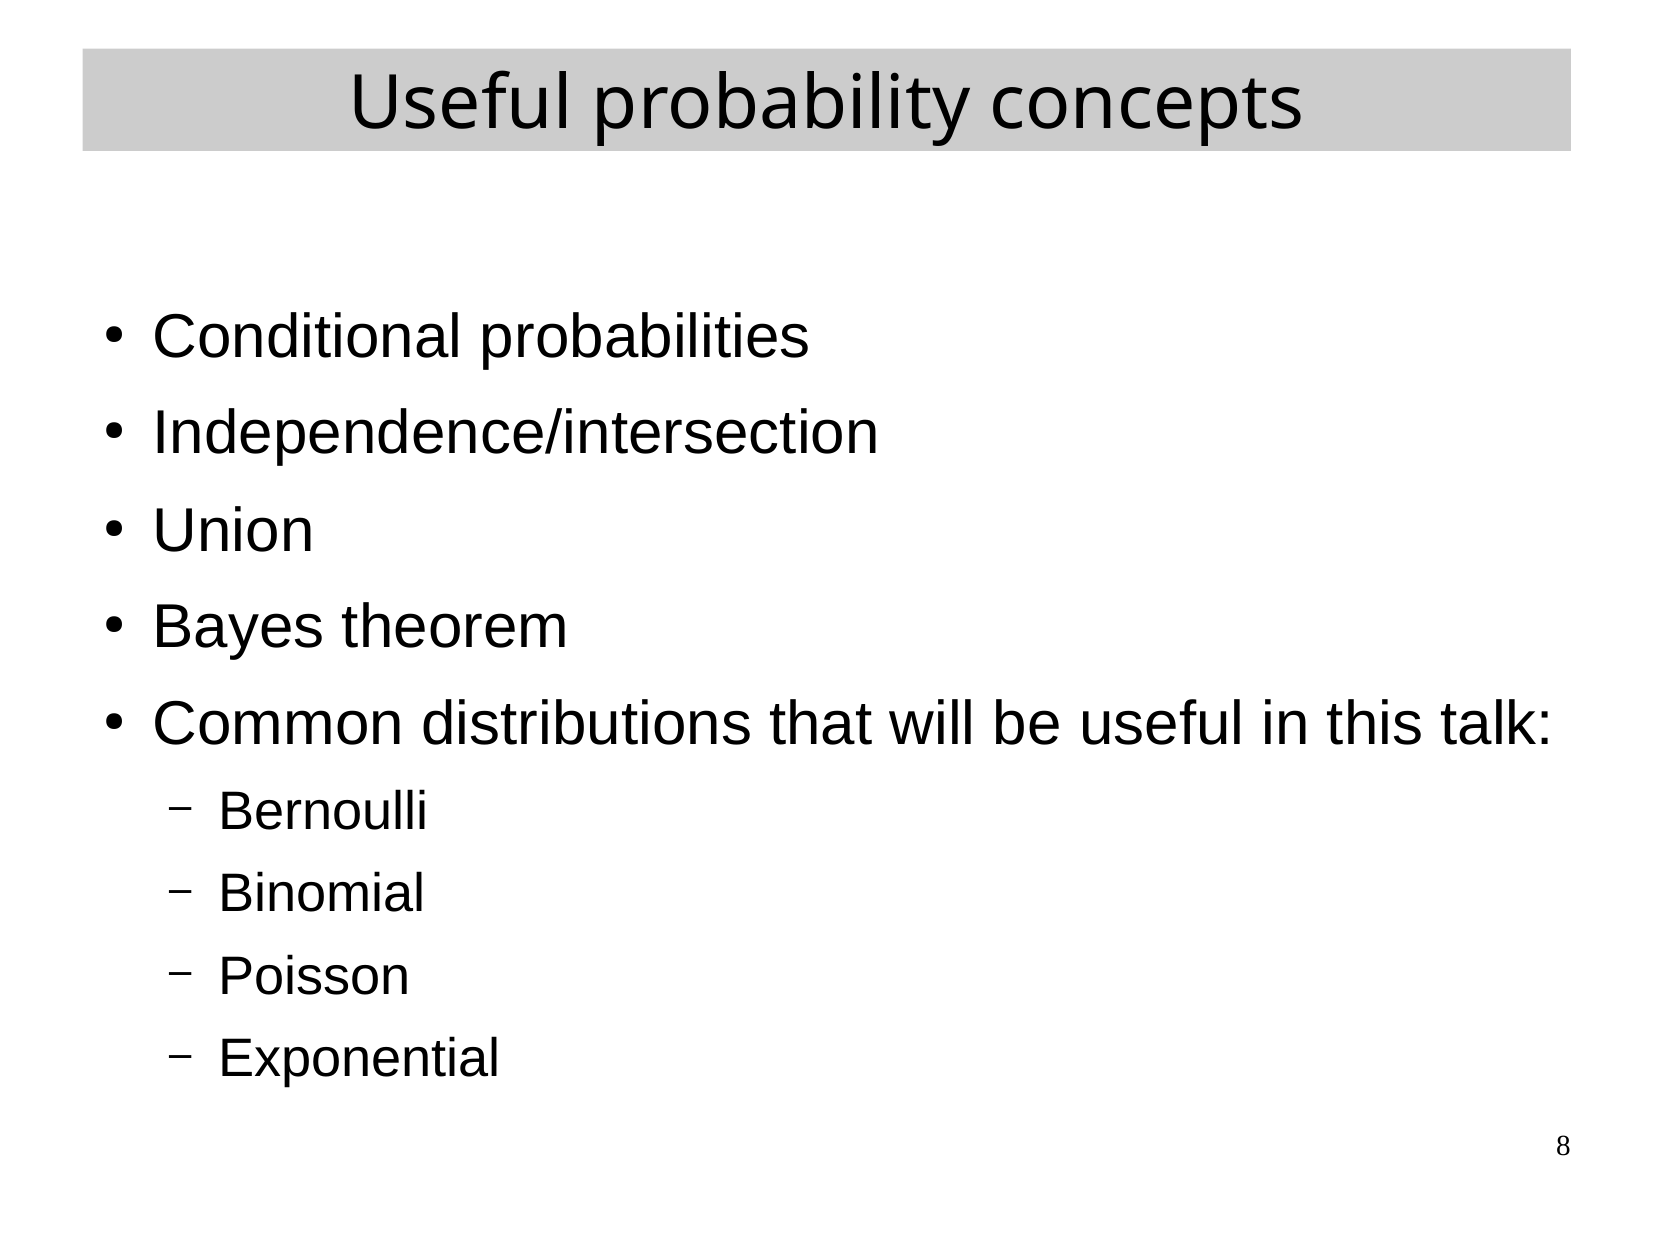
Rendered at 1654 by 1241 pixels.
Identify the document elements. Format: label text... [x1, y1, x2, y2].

title Useful probability concepts [82, 49, 1571, 151]
list Conditional probabilities Independence/intersection Union Bayes theorem Common distributions that will be useful in this talk: Bernoulli Binomial Poisson Exponential [86, 300, 1576, 1156]
